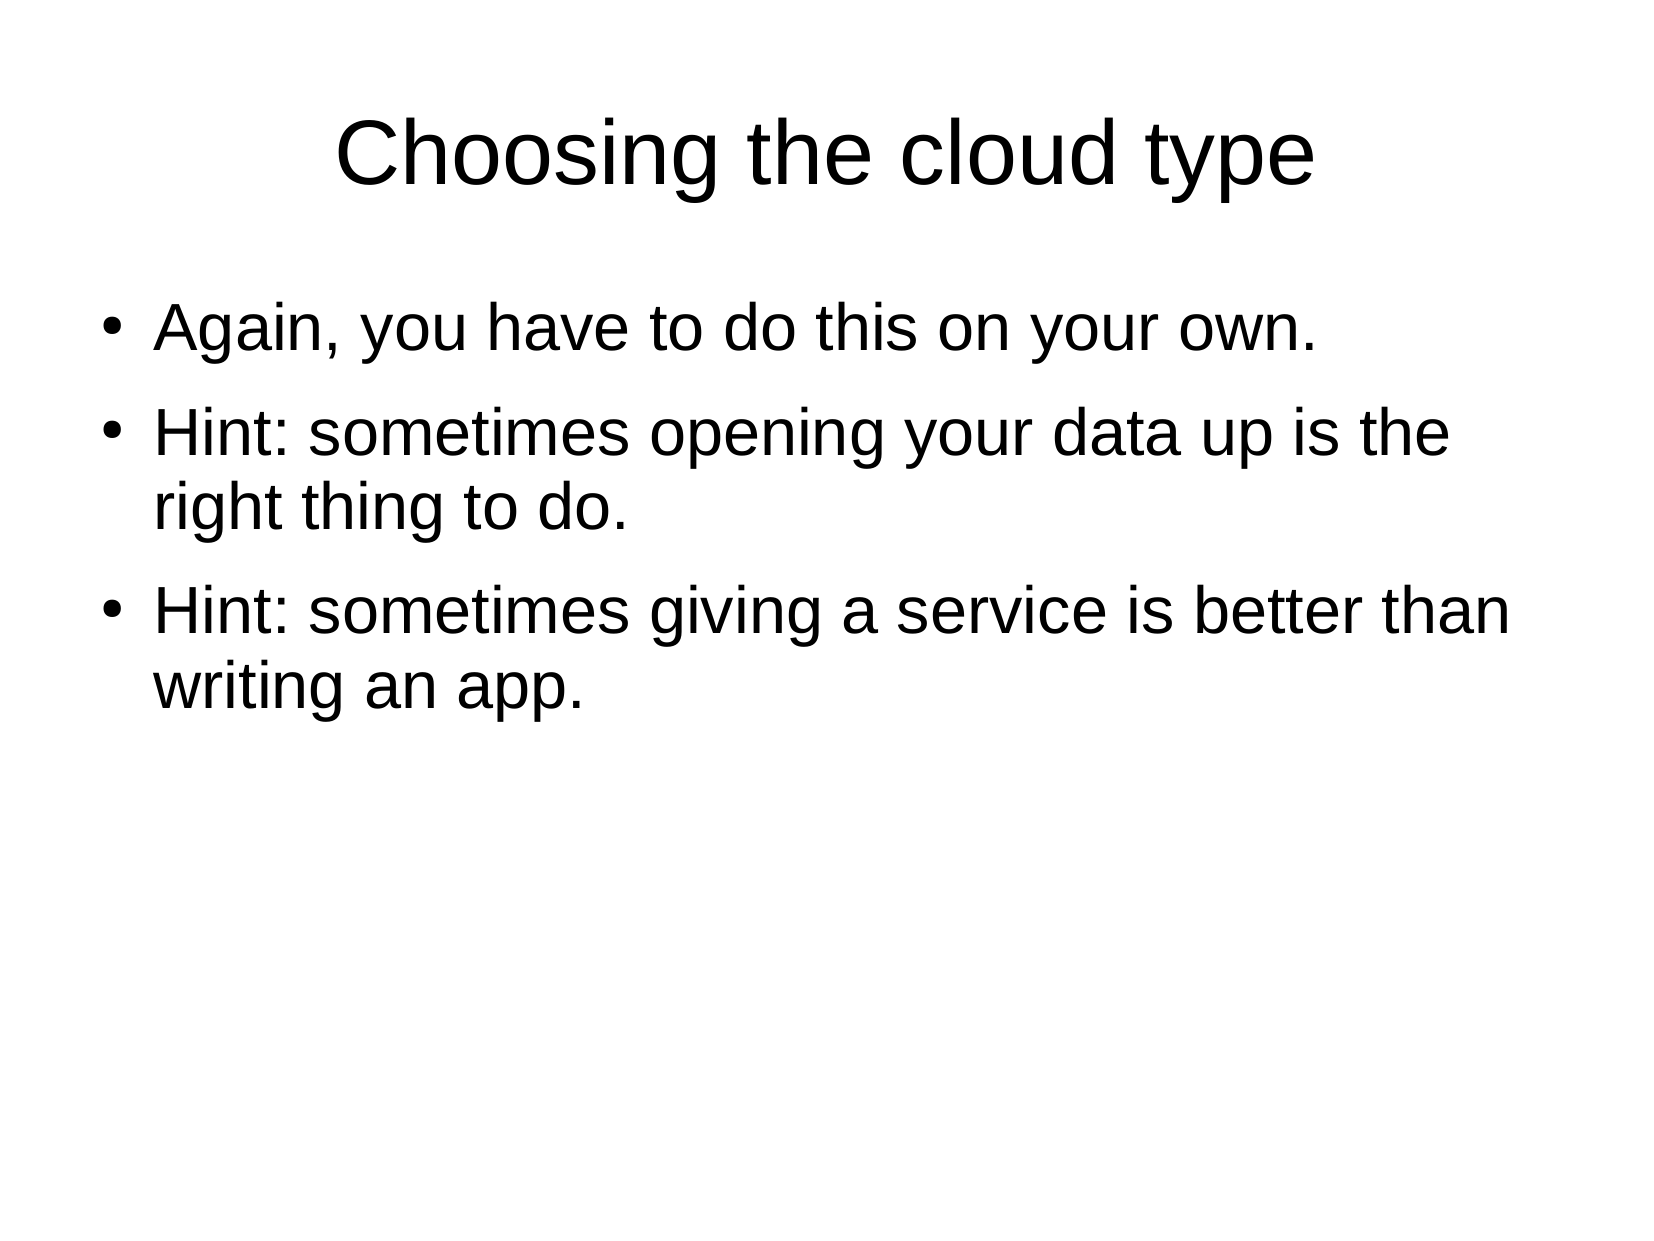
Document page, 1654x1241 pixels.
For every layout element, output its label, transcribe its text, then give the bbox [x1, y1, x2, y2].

list Again, you have to do this on your own. Hint: sometimes opening your data up is the right thing to do. Hint: sometimes giving a service is better than writing an app. [82, 290, 1538, 1010]
title Choosing the cloud type [82, 49, 1571, 257]
